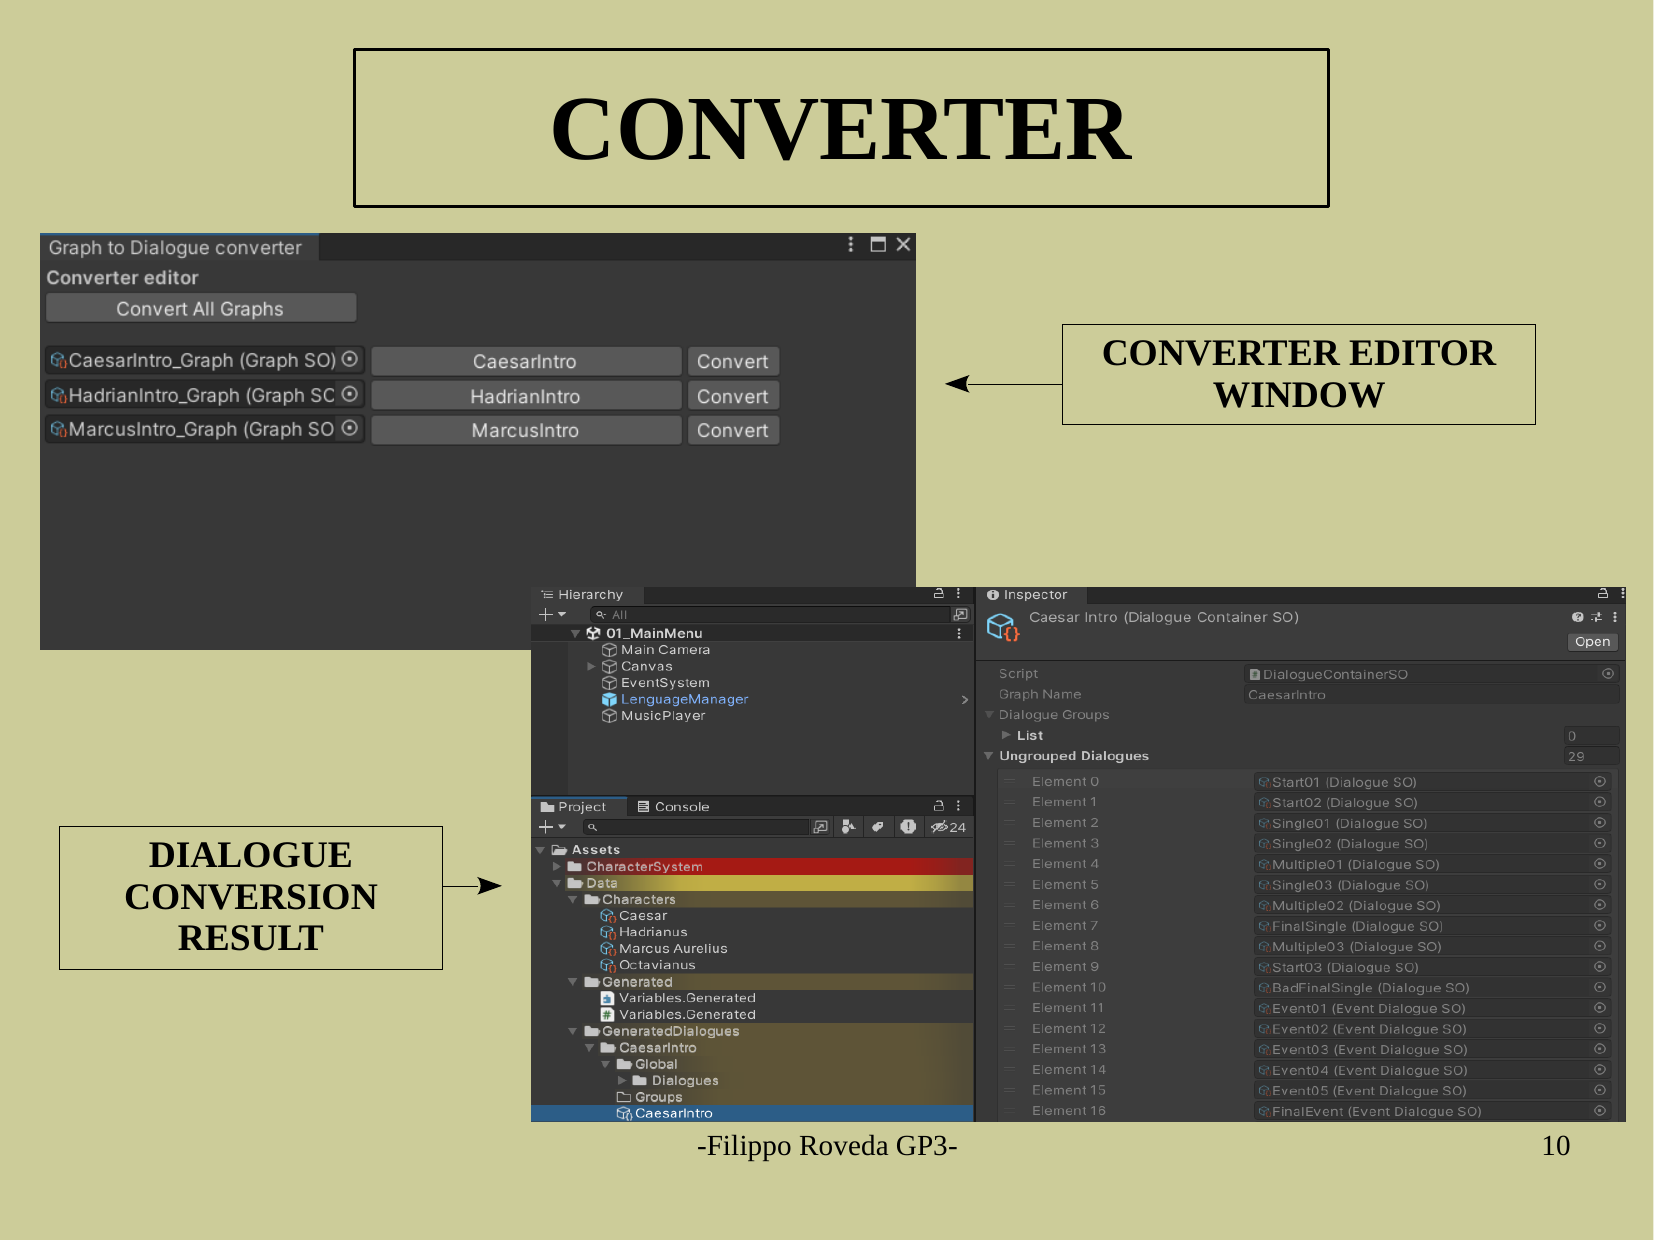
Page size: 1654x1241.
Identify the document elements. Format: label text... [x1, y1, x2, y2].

text_box CONVERTER EDITOR WINDOW [1062, 324, 1536, 425]
text_box DIALOGUE CONVERSION RESULT [59, 826, 443, 970]
title CONVERTER [354, 49, 1329, 207]
picture [40, 233, 1626, 1123]
